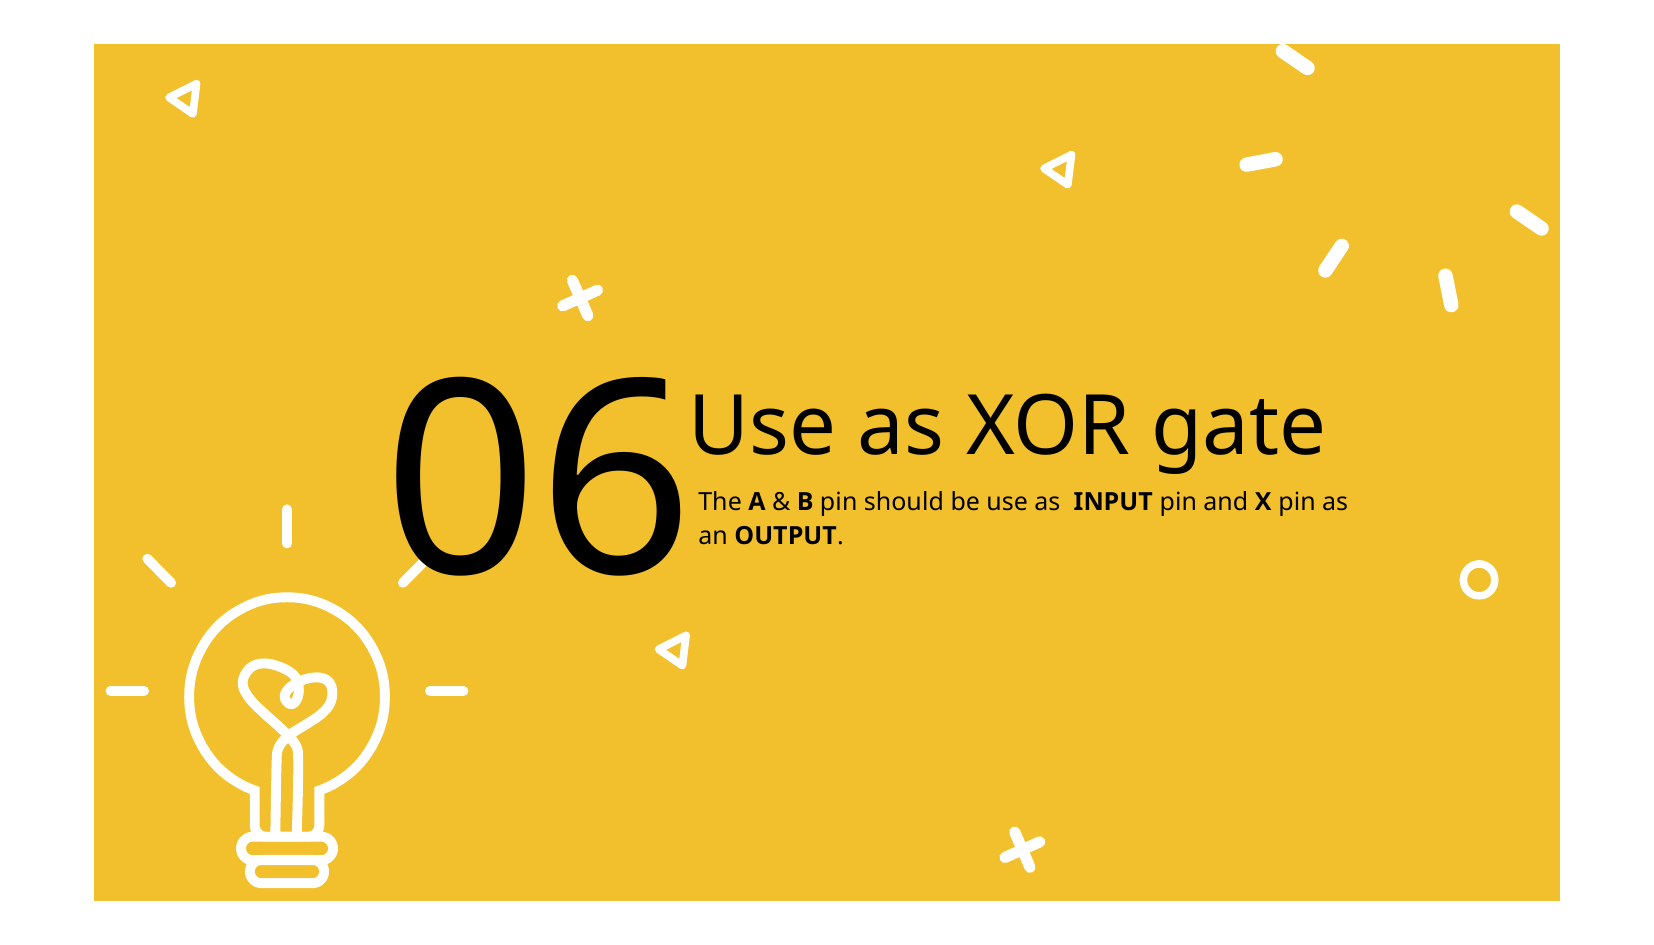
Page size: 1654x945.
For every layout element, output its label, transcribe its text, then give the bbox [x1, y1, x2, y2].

title Use as XOR gate [729, 364, 1409, 480]
text_box The A & B pin should be use as INPUT pin and X pin as an OUTPUT. [729, 466, 1359, 570]
title 06 [383, 280, 729, 656]
